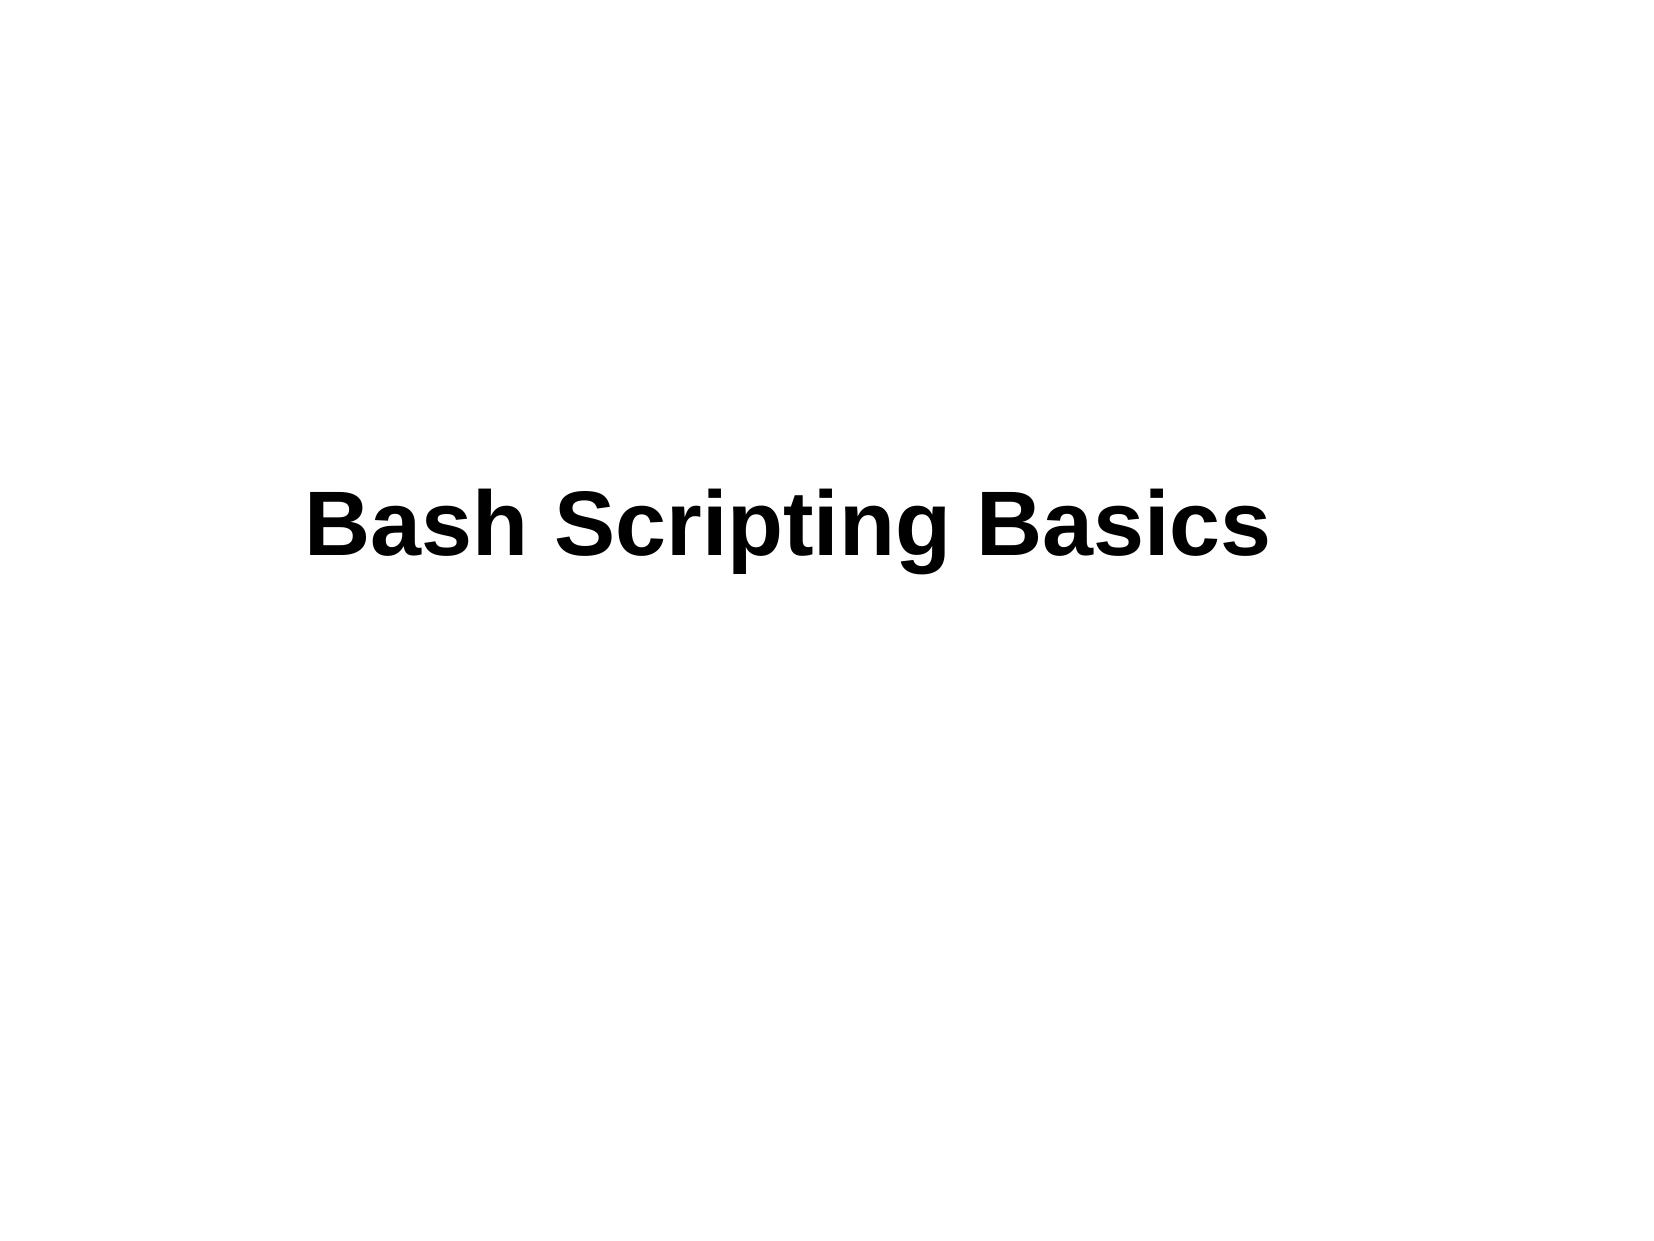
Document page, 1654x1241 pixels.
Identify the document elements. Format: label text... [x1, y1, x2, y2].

title Bash Scripting Basics [45, 420, 1534, 628]
